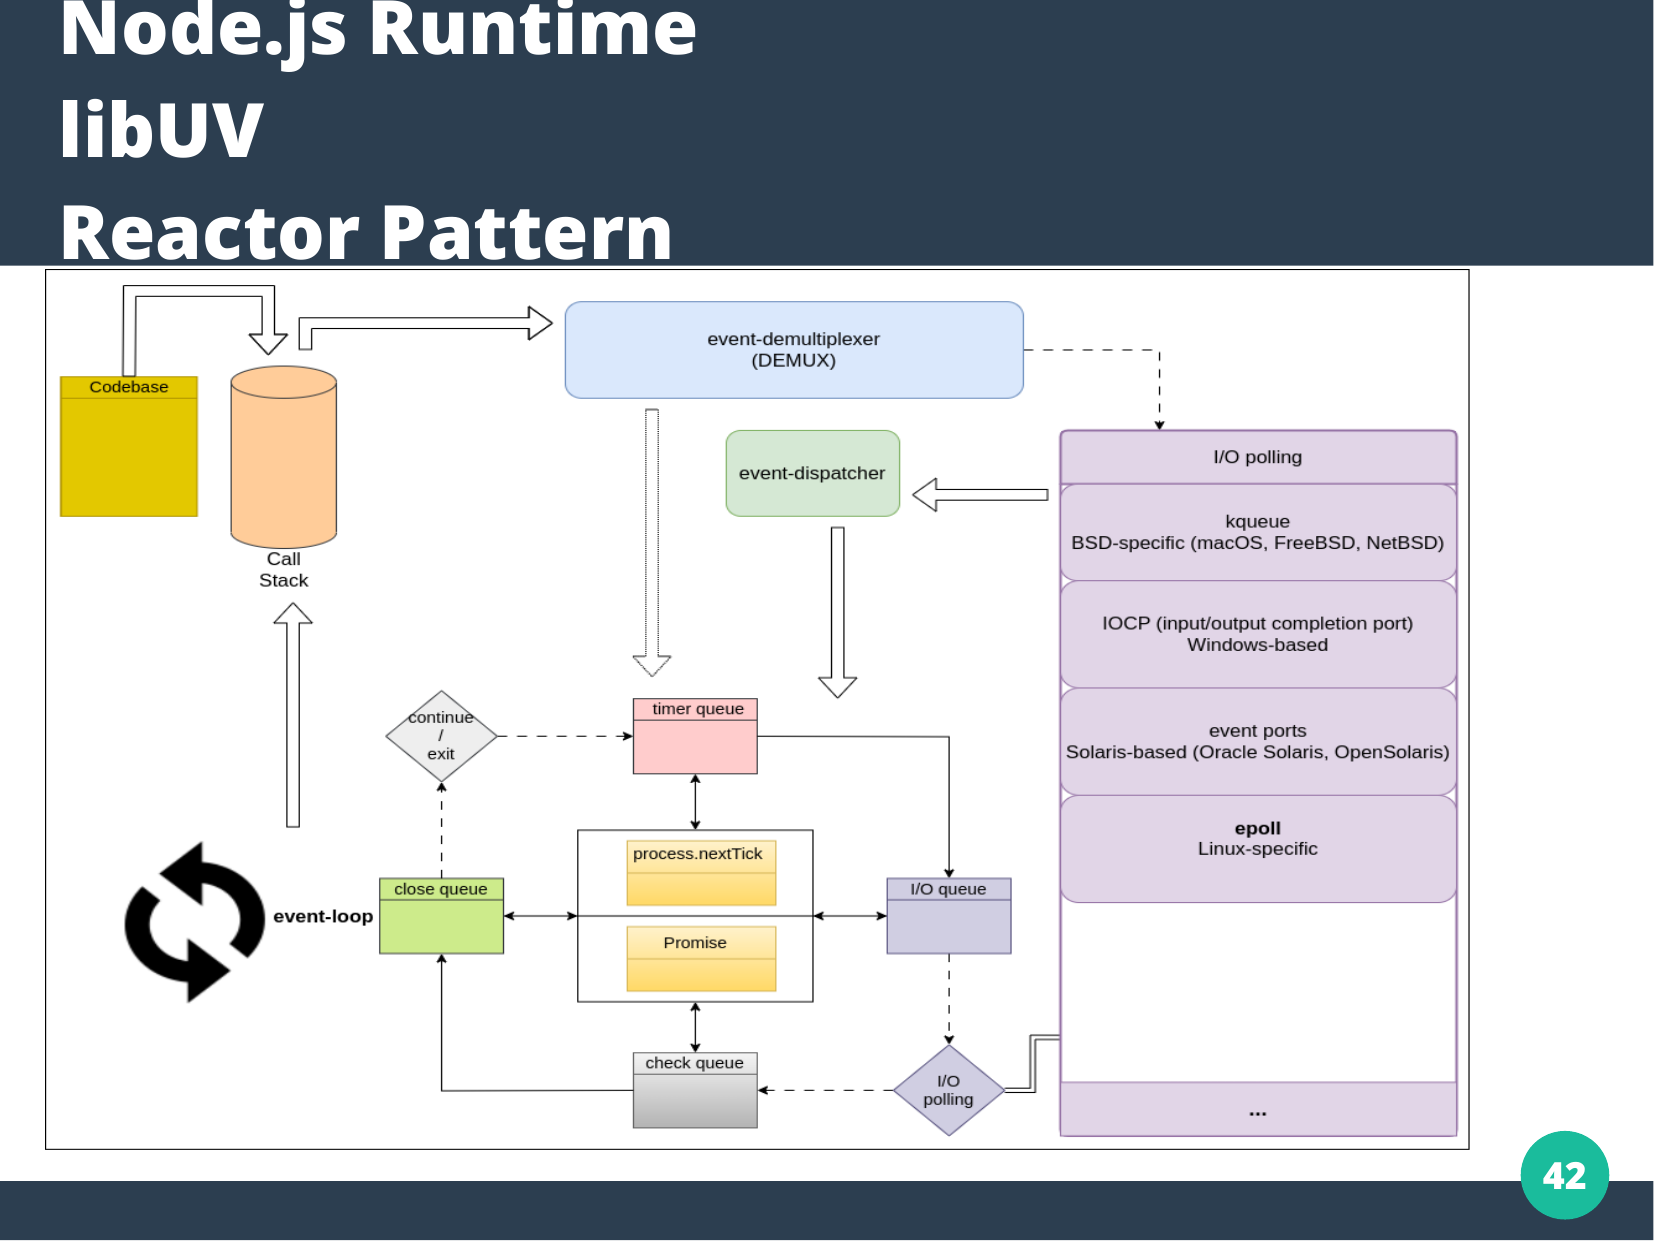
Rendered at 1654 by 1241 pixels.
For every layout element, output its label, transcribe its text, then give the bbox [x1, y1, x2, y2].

title Node.js Runtime libUV Reactor Pattern [59, 49, 1595, 207]
picture [45, 269, 1471, 1151]
